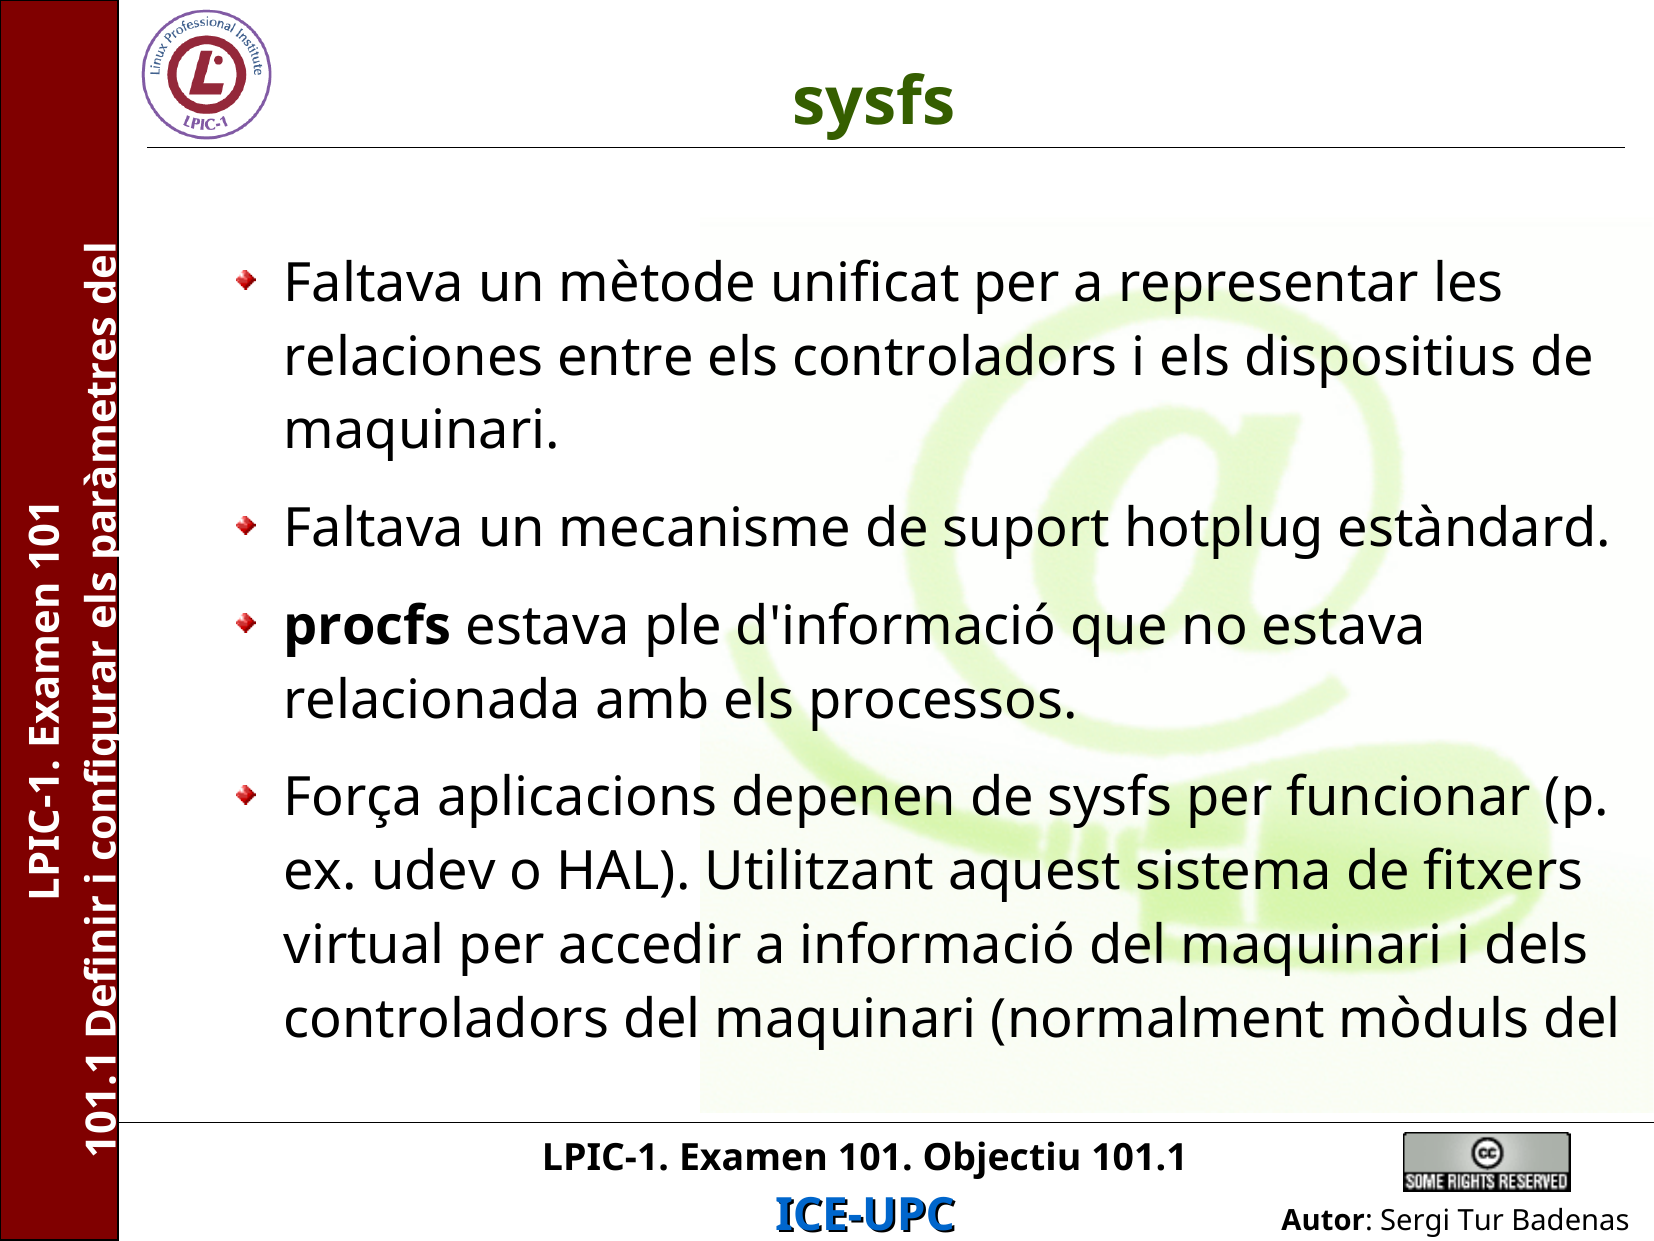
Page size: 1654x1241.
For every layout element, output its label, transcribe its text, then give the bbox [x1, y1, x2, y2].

picture [135, 5, 277, 55]
list Faltava un mètode unificat per a representar les relaciones entre els controladors i els dispositius de maquinari. Faltava un mecanisme de suport hotplug estàndard. procfs estava ple d'informació que no estava relacionada amb els processos. Força aplicacions depenen de sysfs per funcionar (p. ex. udev o HAL). Utilitzant aquest sistema de fitxers virtual per accedir a informació del maquinari i dels controladors del maquinari (normalment mòduls del [141, 242, 1630, 1078]
title sysfs [129, 55, 1619, 142]
picture [1403, 1132, 1571, 1192]
picture [700, 217, 1654, 1113]
